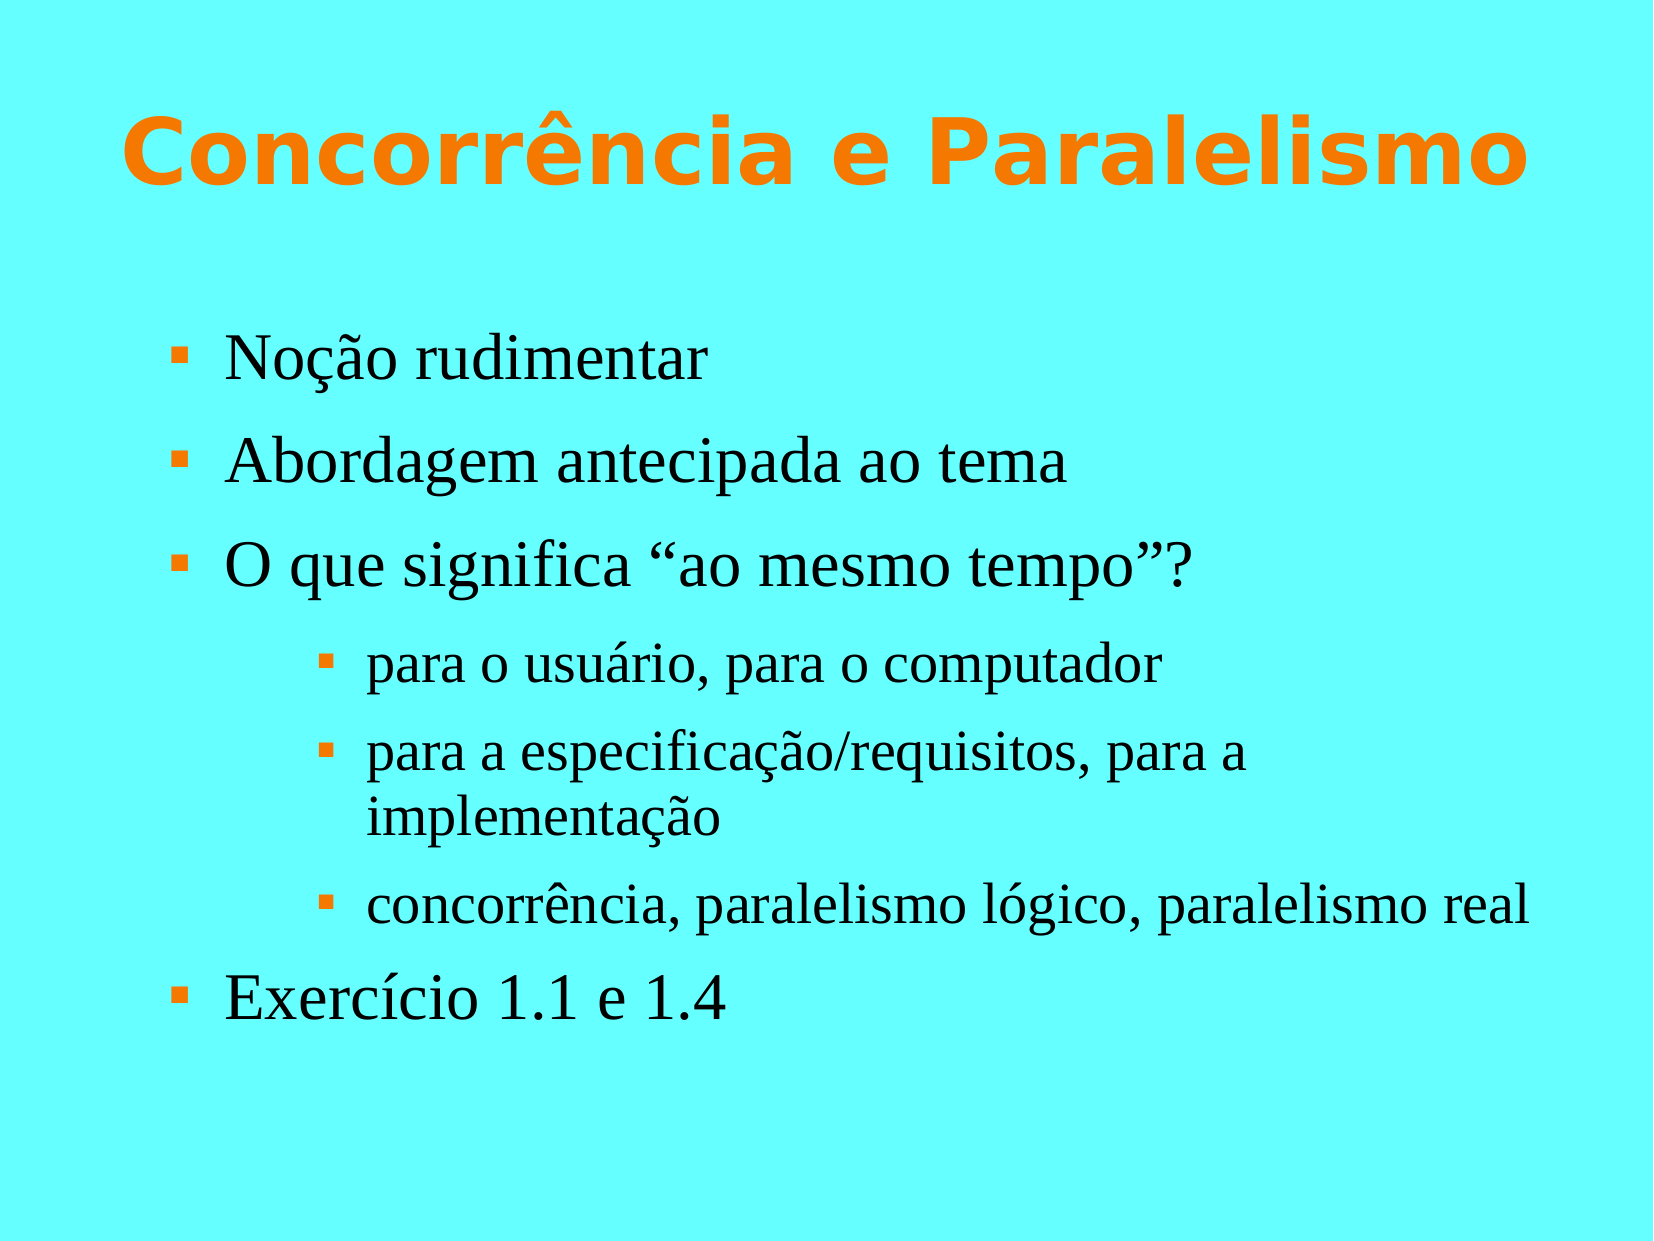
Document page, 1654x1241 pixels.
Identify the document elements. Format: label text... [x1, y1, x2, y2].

title Concorrência e Paralelismo [82, 49, 1571, 257]
list Noção rudimentar Abordagem antecipada ao tema O que significa “ao mesmo tempo”? para o usuário, para o computador para a especificação/requisitos, para a implementação concorrência, paralelismo lógico, paralelismo real Exercício 1.1 e 1.4 [82, 319, 1571, 1139]
